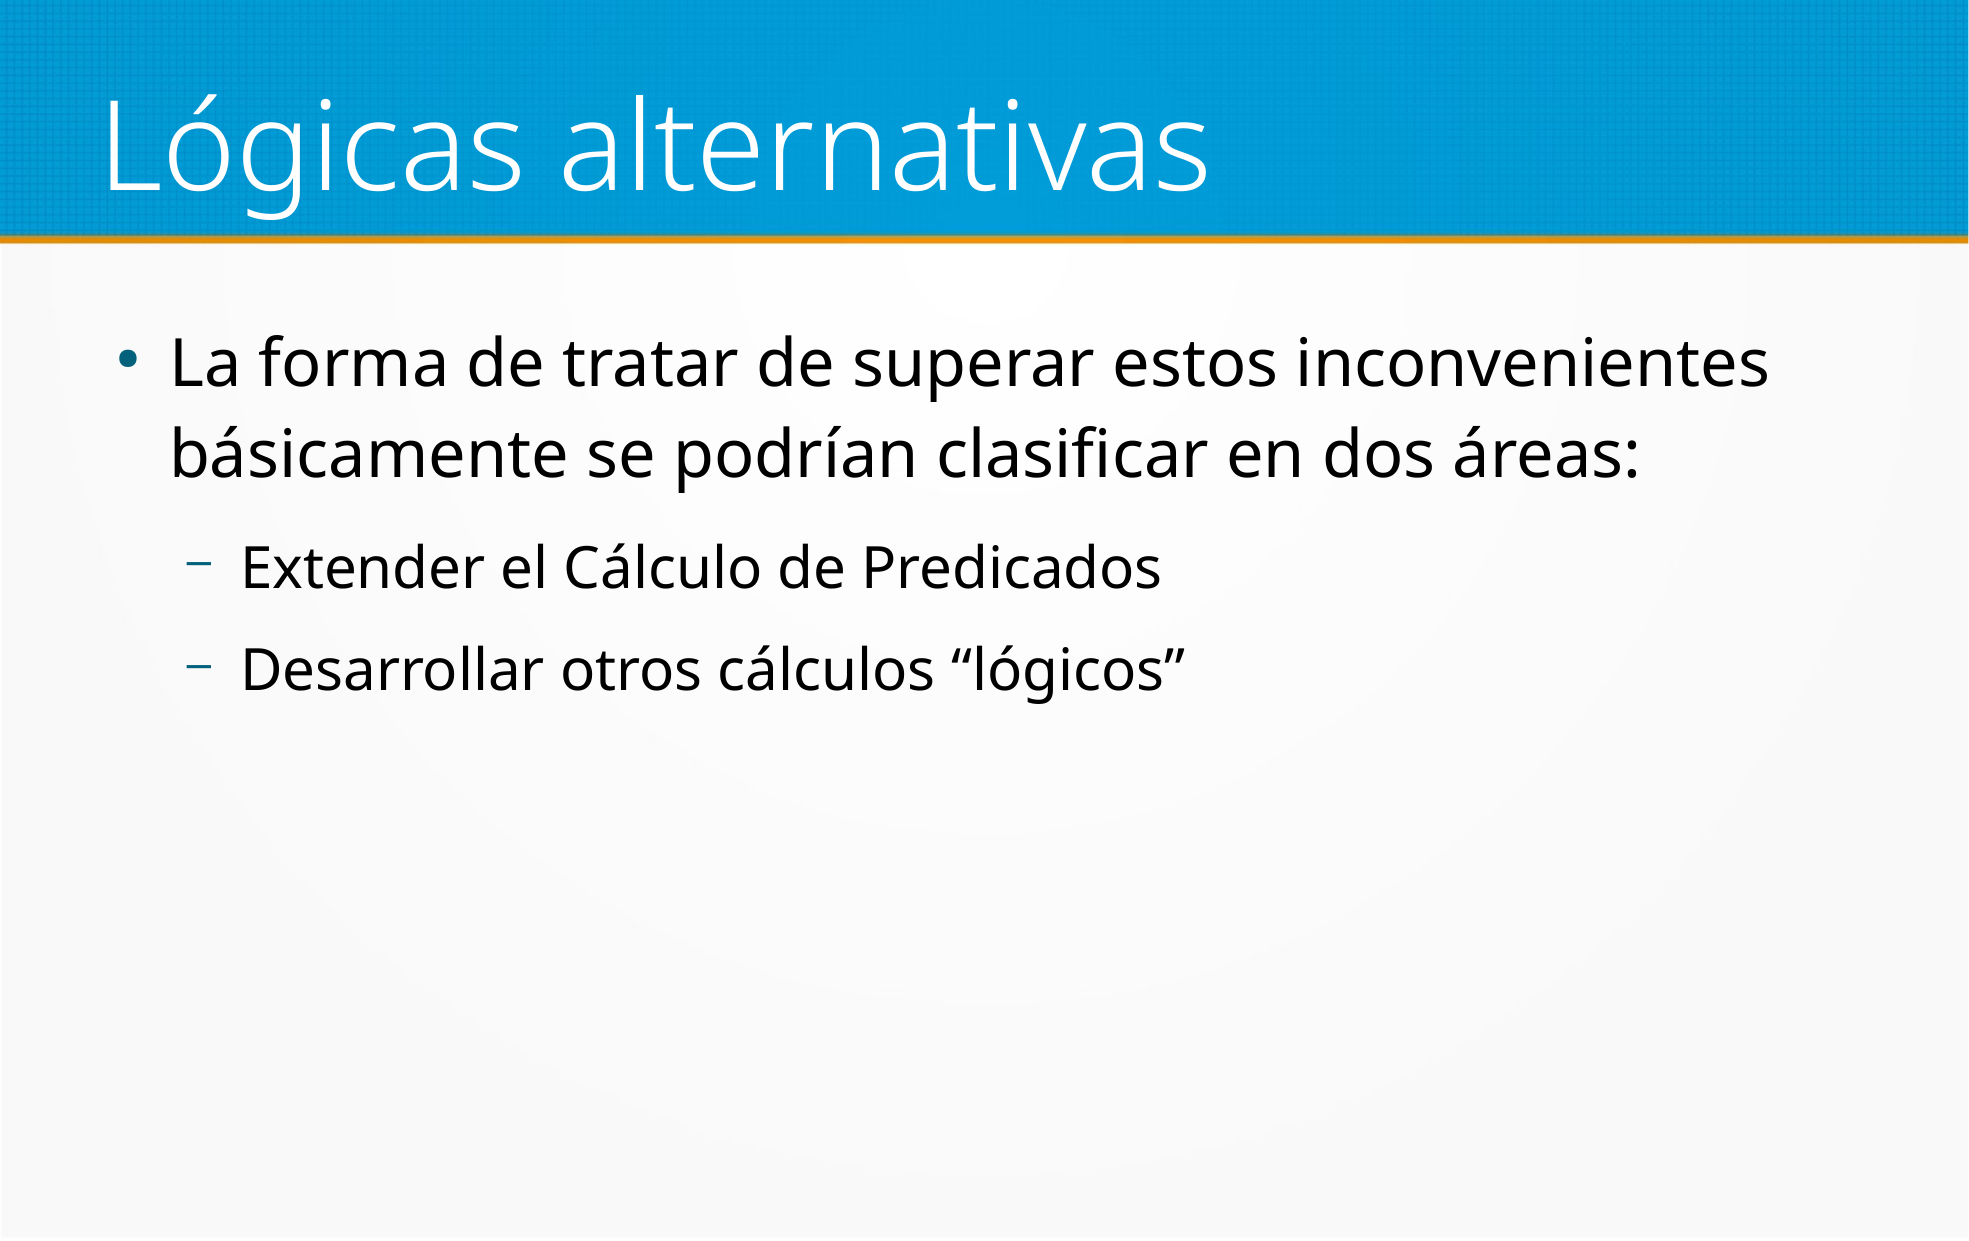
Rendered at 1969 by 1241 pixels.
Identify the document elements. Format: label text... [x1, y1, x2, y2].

list La forma de tratar de superar estos inconvenientes básicamente se podrían clasificar en dos áreas: Extender el Cálculo de Predicados Desarrollar otros cálculos “lógicos” [98, 315, 1861, 1081]
title Lógicas alternativas [98, 19, 1870, 227]
picture [0, 233, 1969, 1241]
